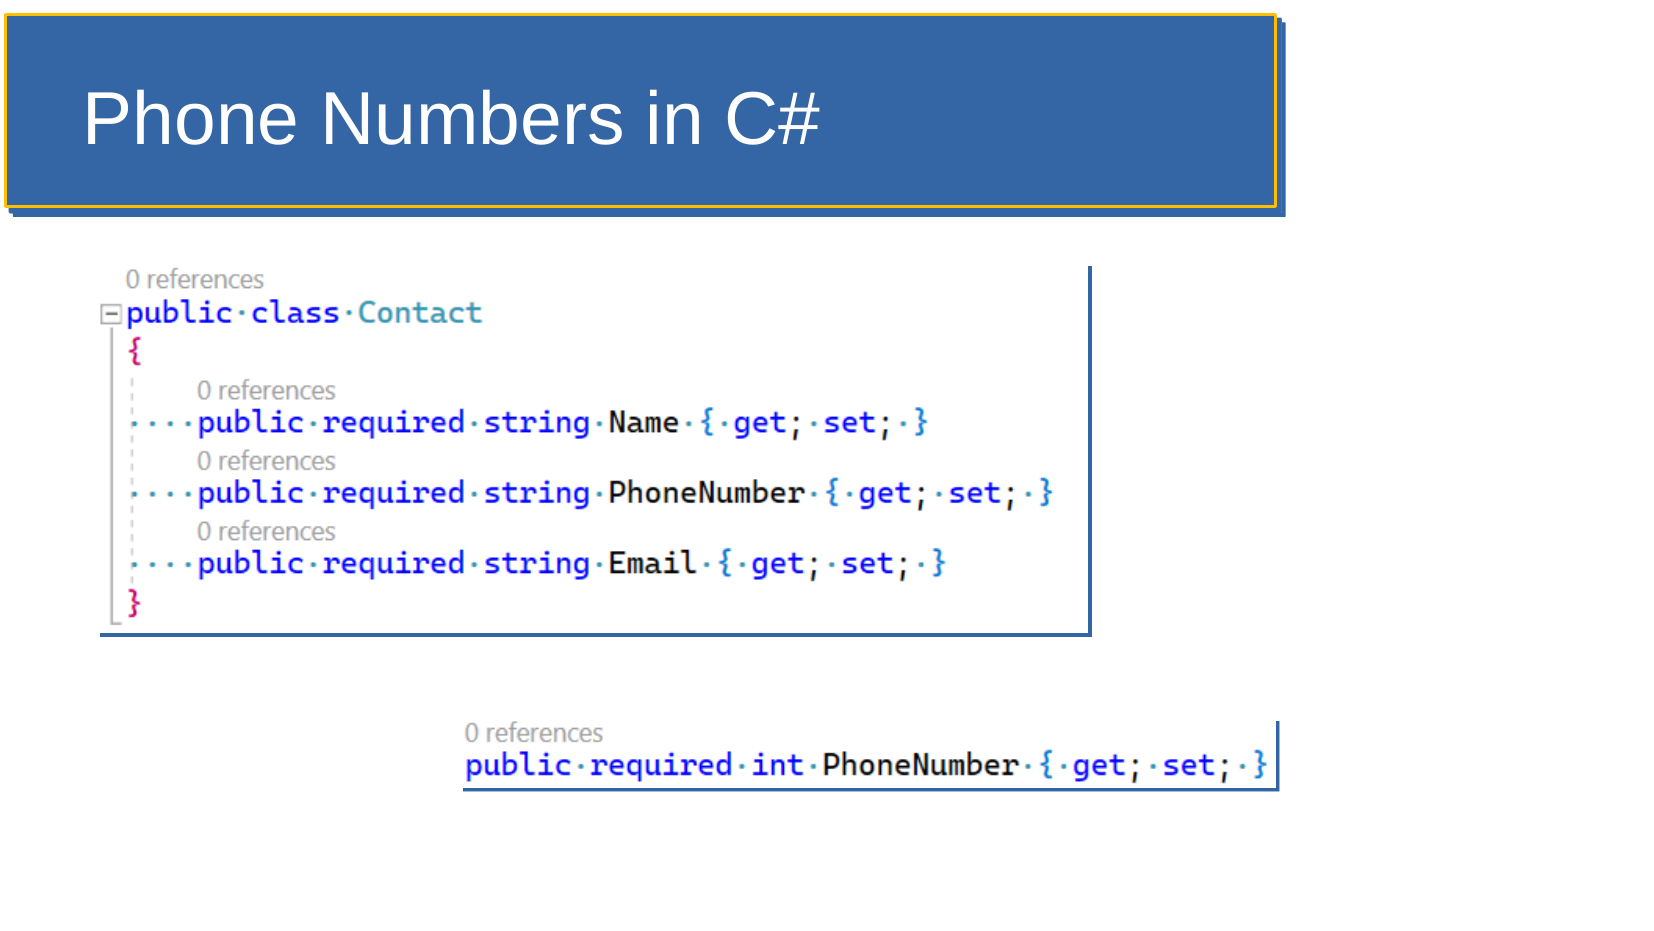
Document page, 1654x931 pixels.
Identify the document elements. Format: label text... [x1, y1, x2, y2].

picture [96, 262, 1088, 633]
title Phone Numbers in C# [82, 44, 1235, 192]
picture [459, 717, 1276, 788]
